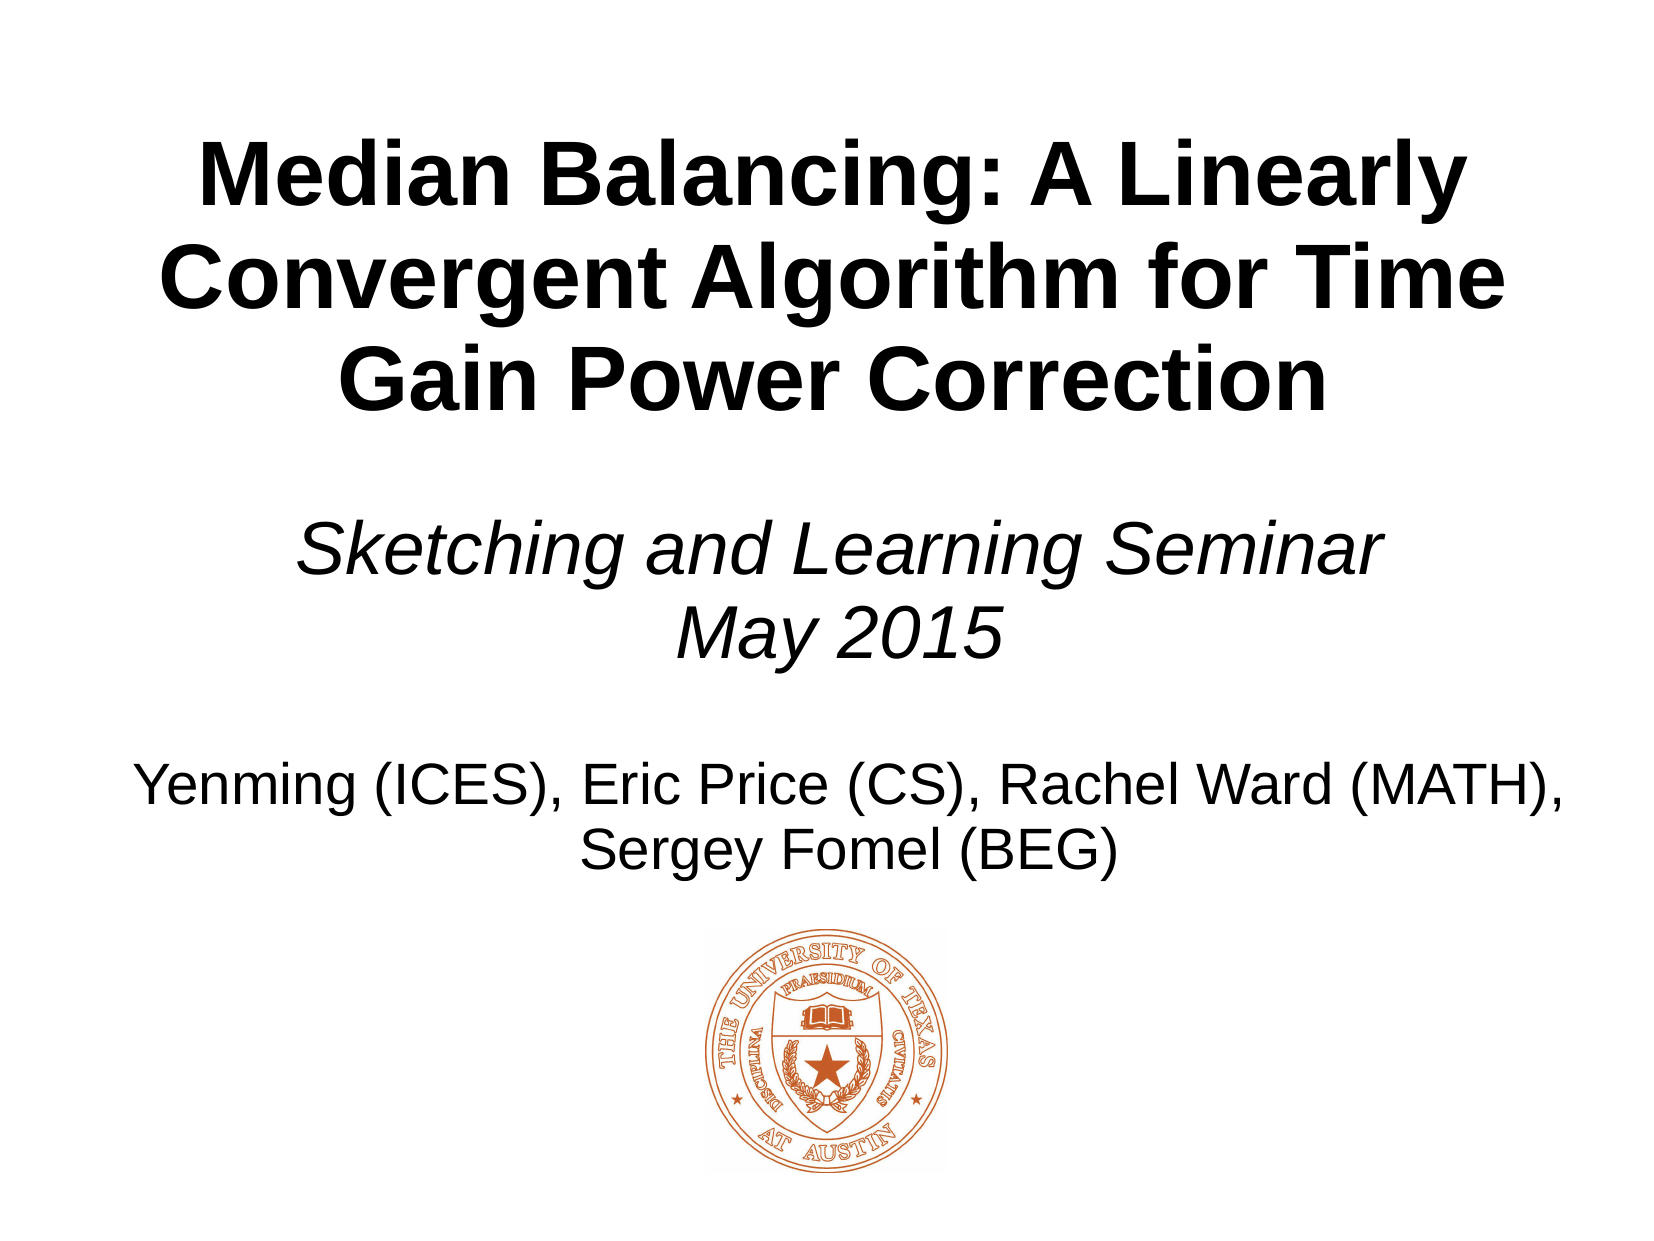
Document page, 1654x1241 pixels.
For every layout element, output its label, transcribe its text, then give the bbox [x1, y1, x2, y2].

text_box Sketching and Learning Seminar May 2015 [225, 499, 1456, 744]
title Median Balancing: A Linearly Convergent Algorithm for Time Gain Power Correction [90, 71, 1579, 482]
text_box Yenming (ICES), Eric Price (CS), Rachel Ward (MATH), Sergey Fomel (BEG) [109, 744, 1591, 890]
picture [705, 929, 948, 1173]
